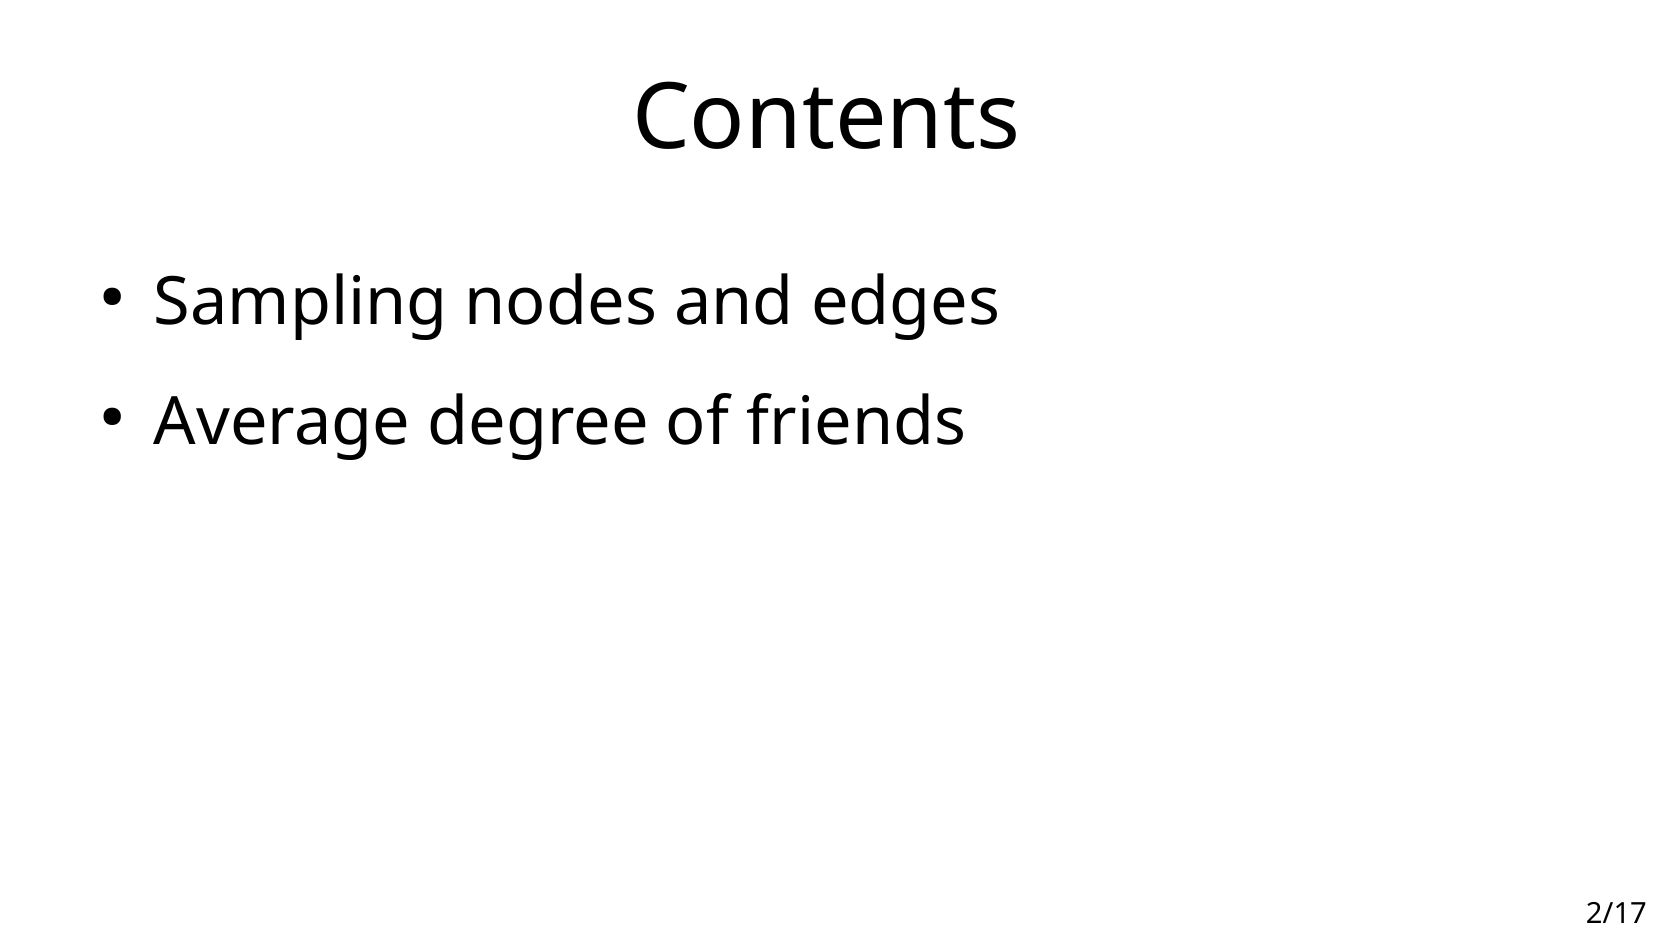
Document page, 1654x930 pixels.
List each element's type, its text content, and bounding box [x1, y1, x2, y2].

title Contents [82, 1, 1571, 225]
list Sampling nodes and edges Average degree of friends [82, 252, 1571, 793]
